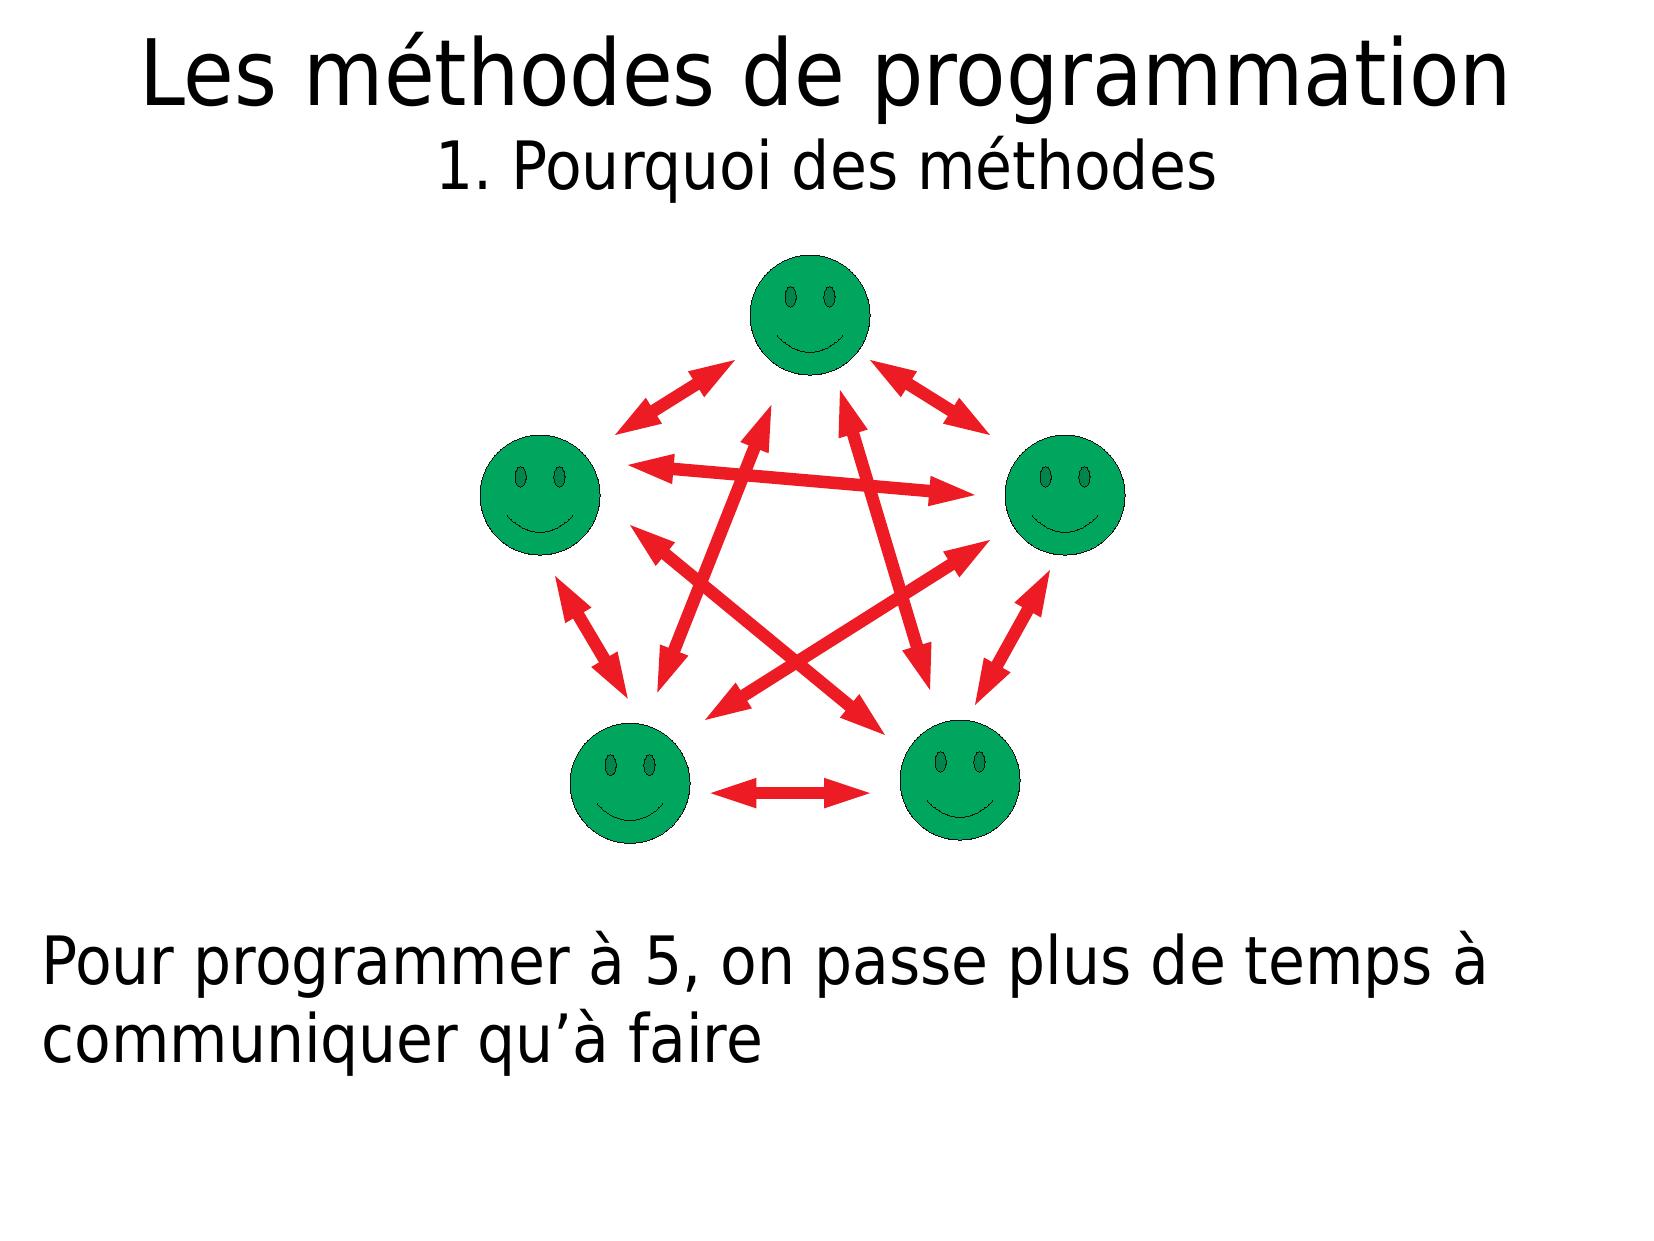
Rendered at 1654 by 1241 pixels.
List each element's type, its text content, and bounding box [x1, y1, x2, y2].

text_box [570, 723, 691, 844]
text_box [480, 435, 601, 556]
title Pour programmer à 5, on passe plus de temps à communiquer qu’à faire [41, 222, 1613, 1183]
title Les méthodes de programmation 1. Pourquoi des méthodes [41, 12, 1613, 214]
text_box [1005, 435, 1126, 556]
text_box [900, 720, 1021, 841]
text_box [750, 255, 871, 376]
